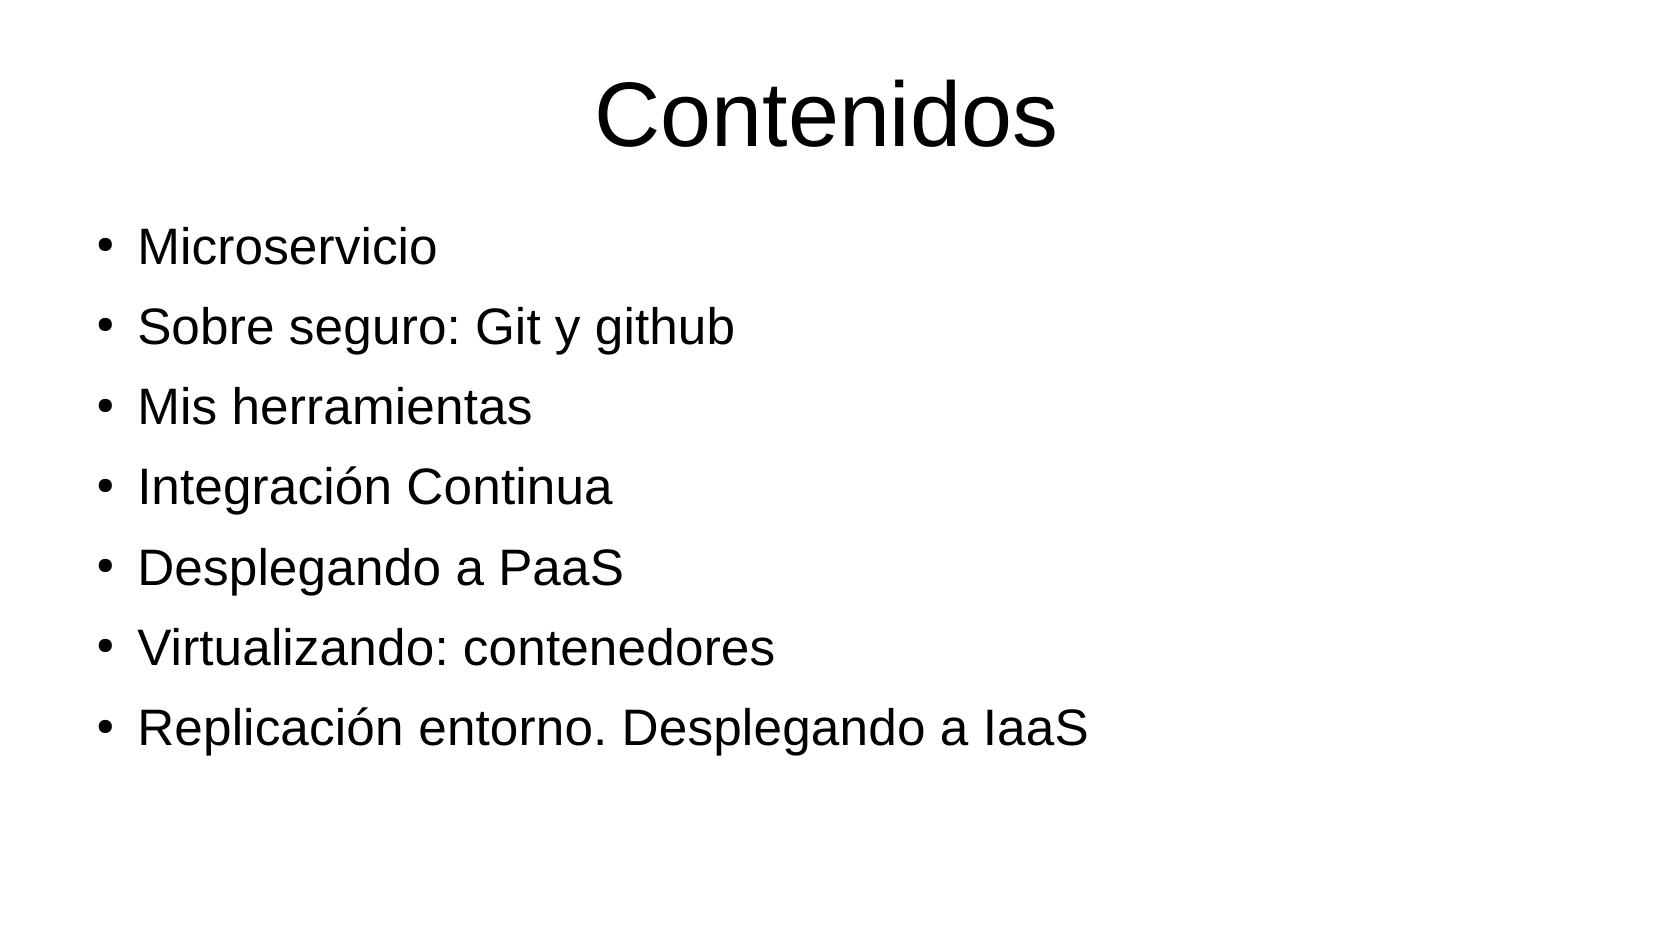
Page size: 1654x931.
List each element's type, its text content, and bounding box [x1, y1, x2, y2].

title Contenidos [82, 37, 1571, 193]
list Microservicio Sobre seguro: Git y github Mis herramientas Integración Continua Desplegando a PaaS Virtualizando: contenedores Replicación entorno. Desplegando a IaaS [82, 217, 1571, 758]
